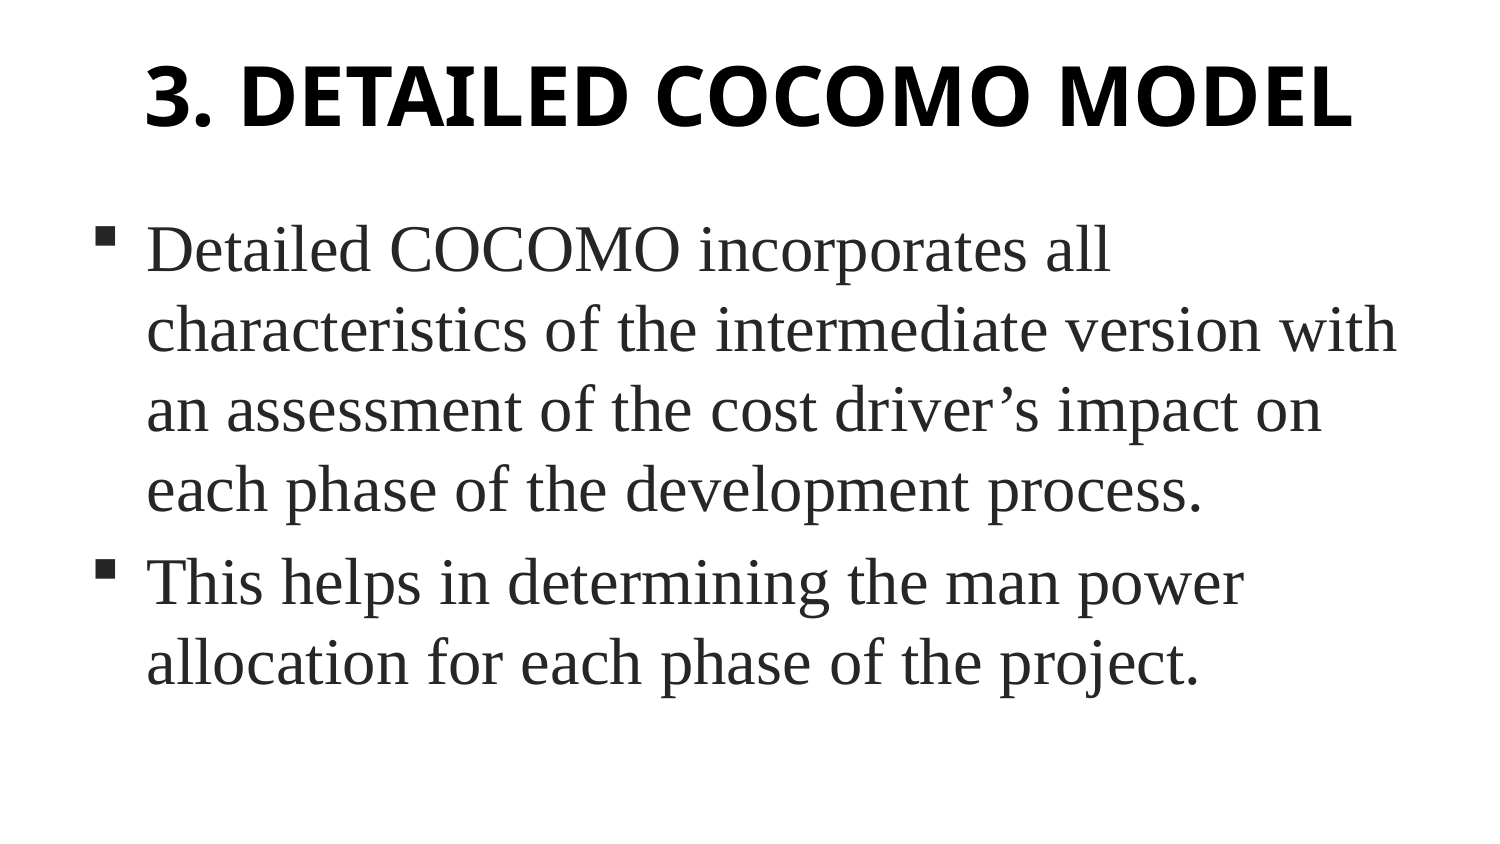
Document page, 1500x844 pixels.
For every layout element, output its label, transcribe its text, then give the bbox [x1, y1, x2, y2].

list Detailed COCOMO incorporates all characteristics of the intermediate version with an assessment of the cost driver’s impact on each phase of the development process. This helps in determining the man power allocation for each phase of the project. [75, 196, 1425, 754]
title 3. Detailed COCOMO Model [75, 23, 1425, 164]
